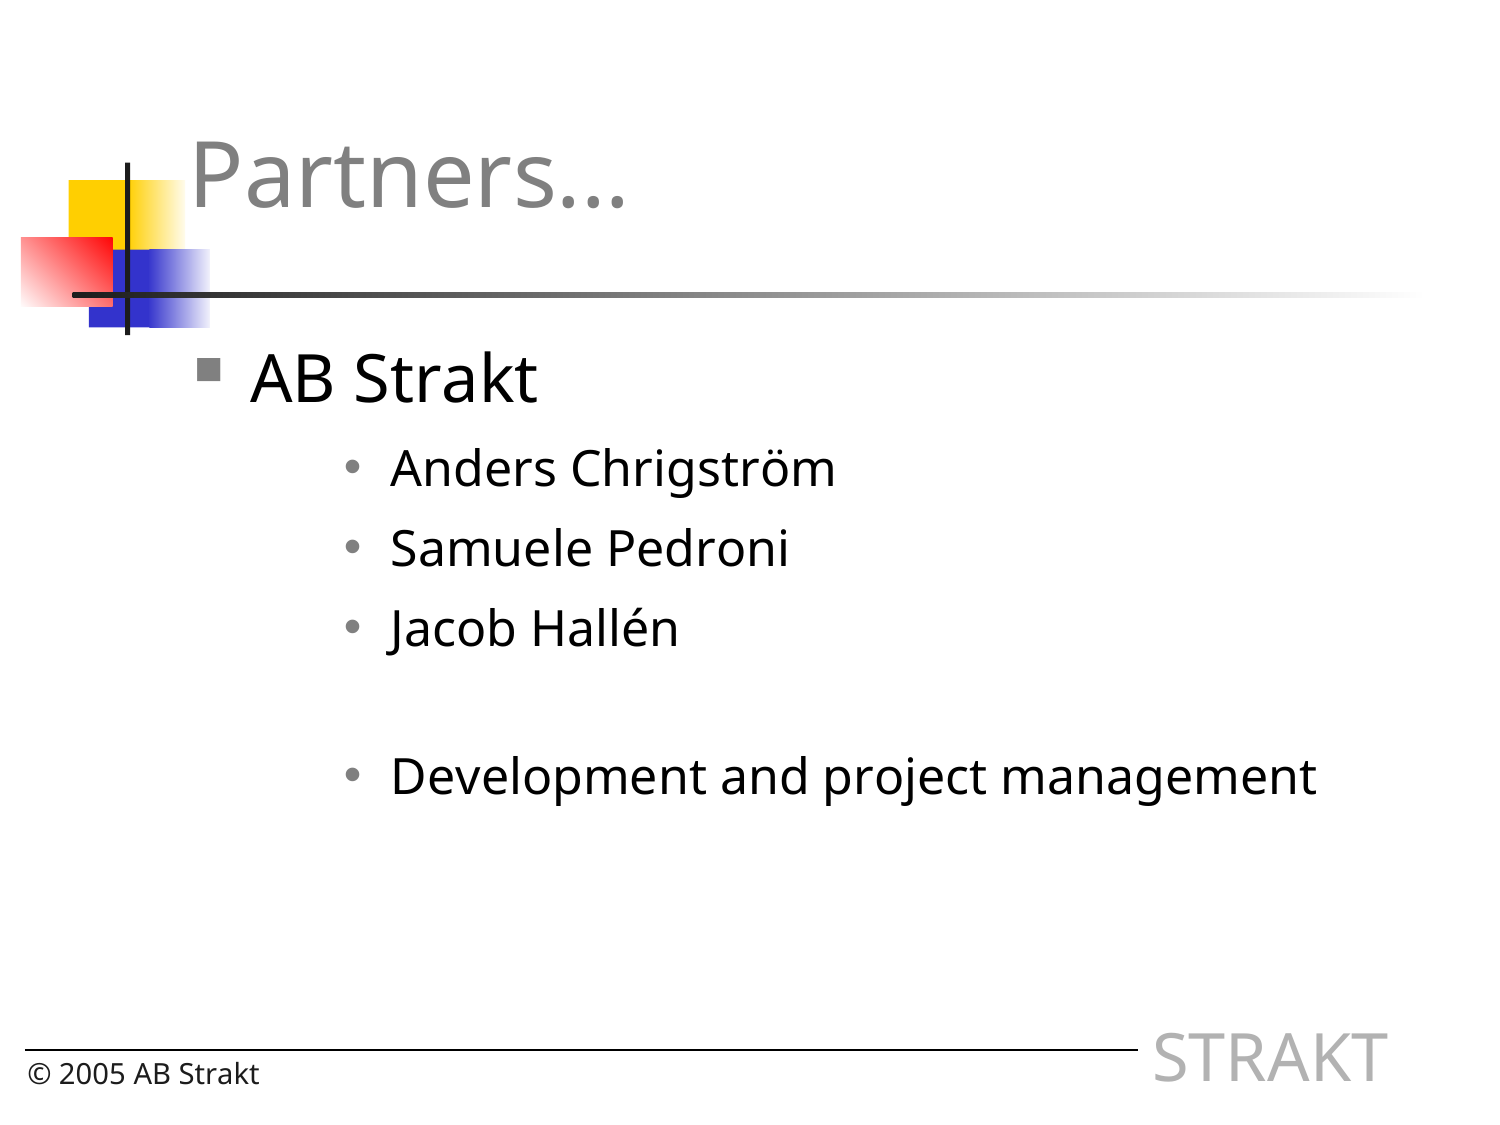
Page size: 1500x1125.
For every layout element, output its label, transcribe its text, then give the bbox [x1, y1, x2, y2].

list AB Strakt Anders Chrigström Samuele Pedroni Jacob Hallén Development and project management [193, 331, 1469, 1007]
title Partners... [188, 53, 1468, 289]
